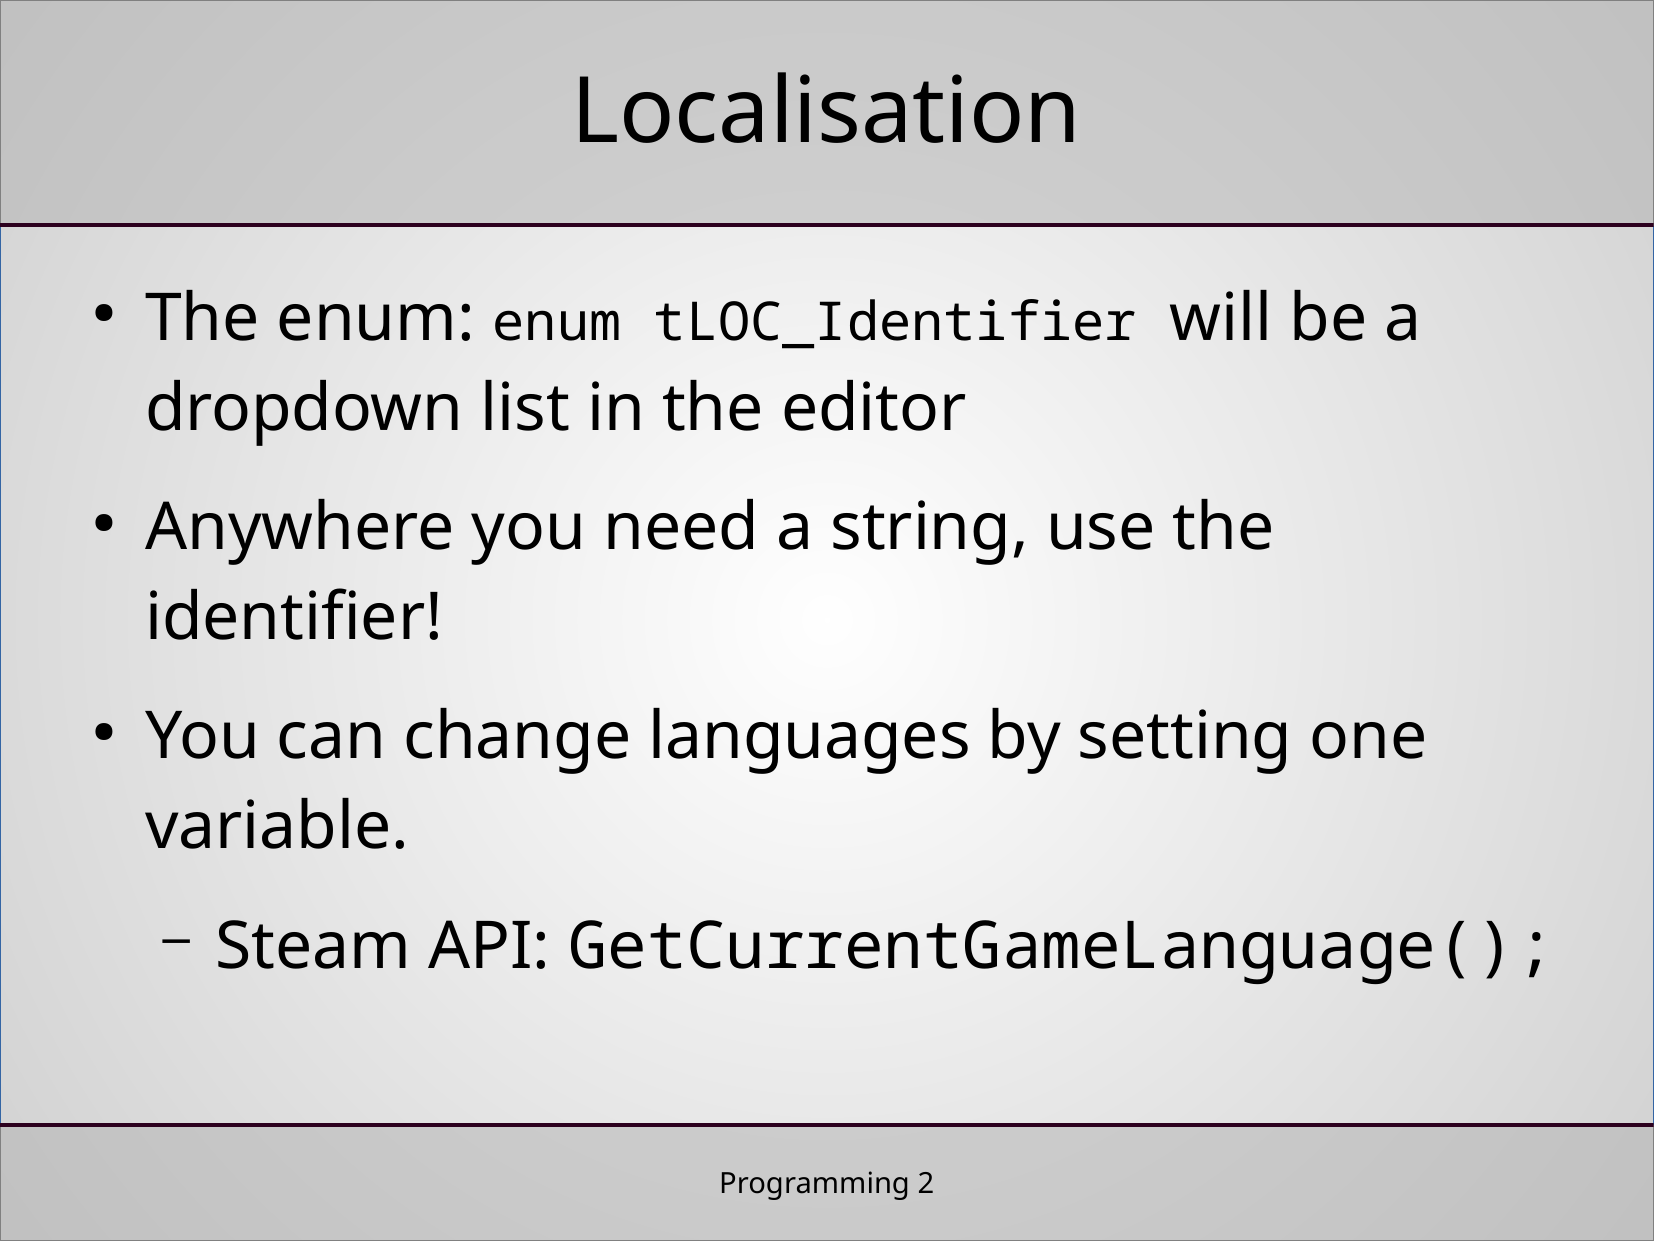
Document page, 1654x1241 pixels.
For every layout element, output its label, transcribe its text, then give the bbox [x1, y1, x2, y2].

title Localisation [82, 34, 1571, 181]
list The enum: enum tLOC_Identifier will be a dropdown list in the editor Anywhere you need a string, use the identifier! You can change languages by setting one variable. Steam API: GetCurrentGameLanguage(); [75, 270, 1571, 1075]
